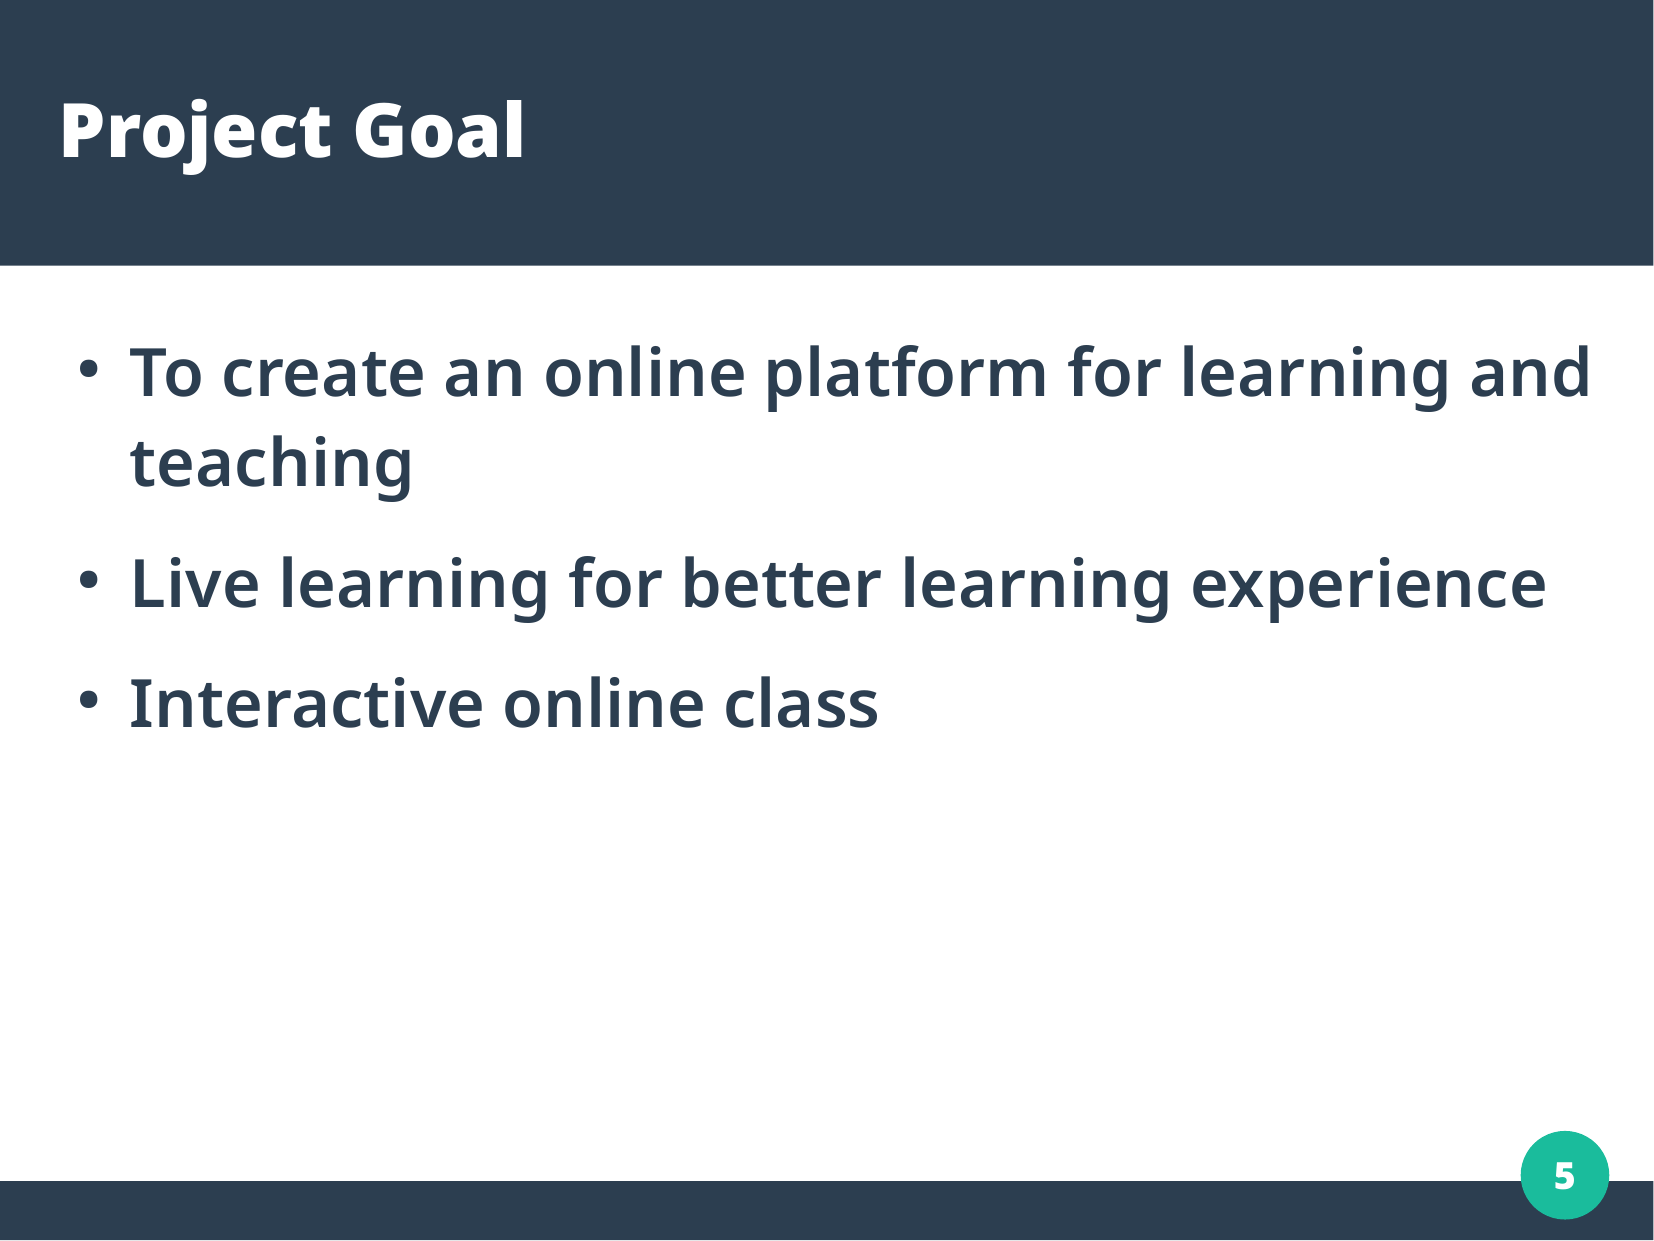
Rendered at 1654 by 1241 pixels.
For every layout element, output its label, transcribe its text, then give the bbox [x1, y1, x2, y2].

list To create an online platform for learning and teaching Live learning for better learning experience Interactive online class [59, 324, 1595, 1152]
title Project Goal [59, 49, 1595, 207]
